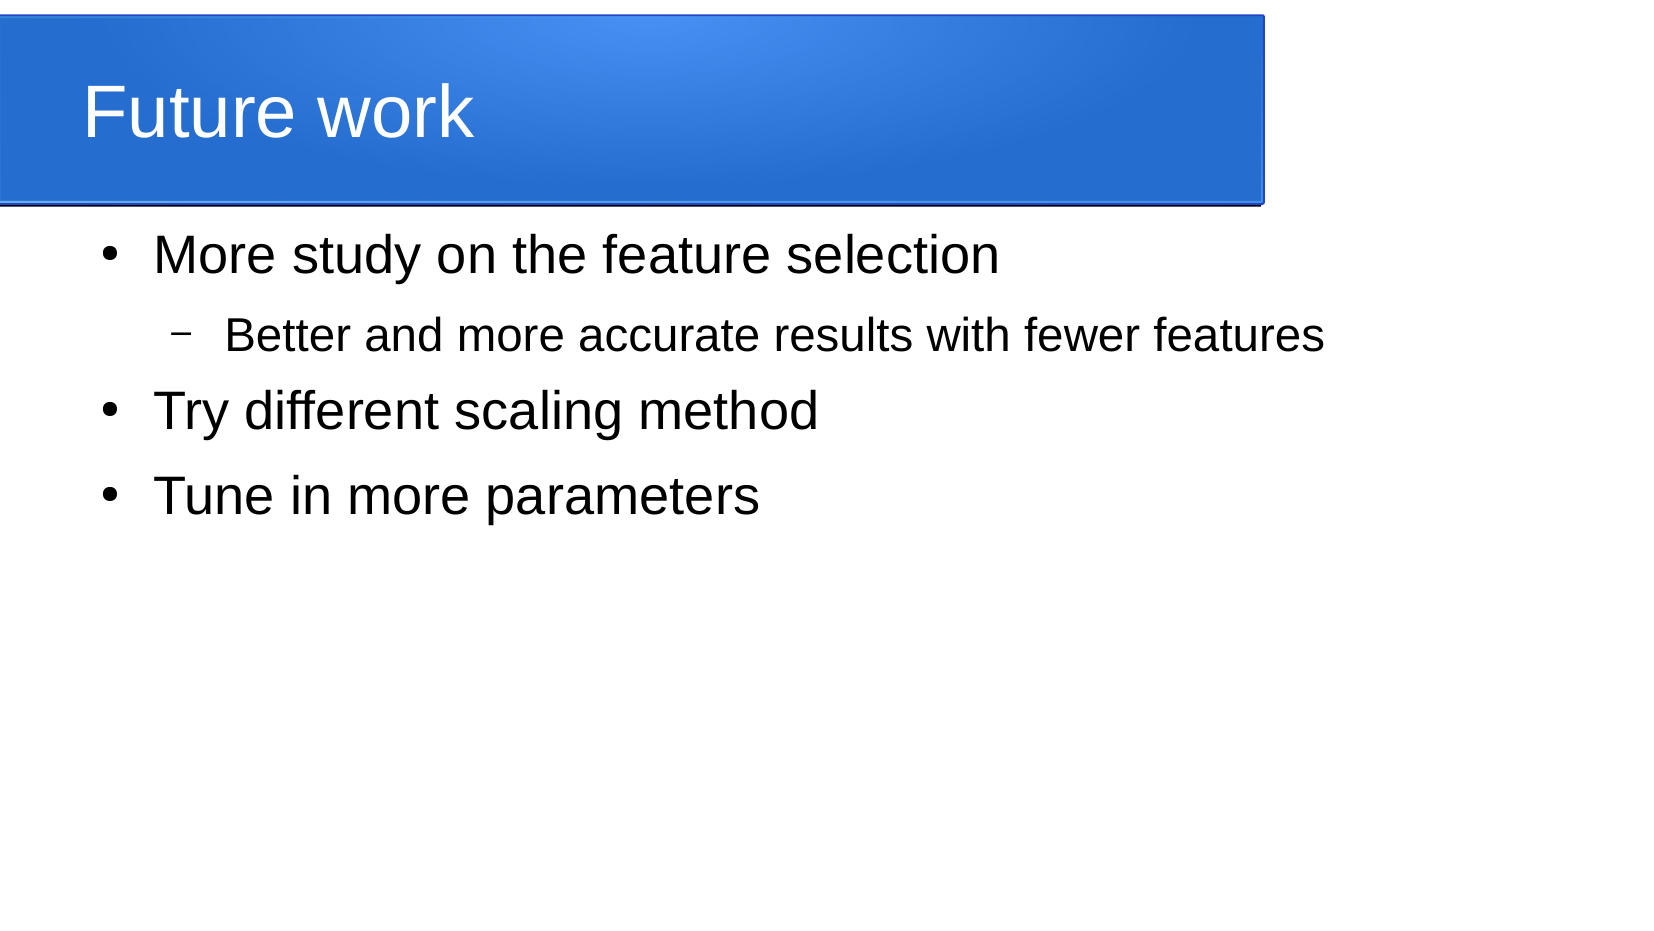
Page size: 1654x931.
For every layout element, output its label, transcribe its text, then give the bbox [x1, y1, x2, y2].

list More study on the feature selection Better and more accurate results with fewer features Try different scaling method Tune in more parameters [82, 224, 1571, 764]
title Future work [82, 35, 1235, 189]
